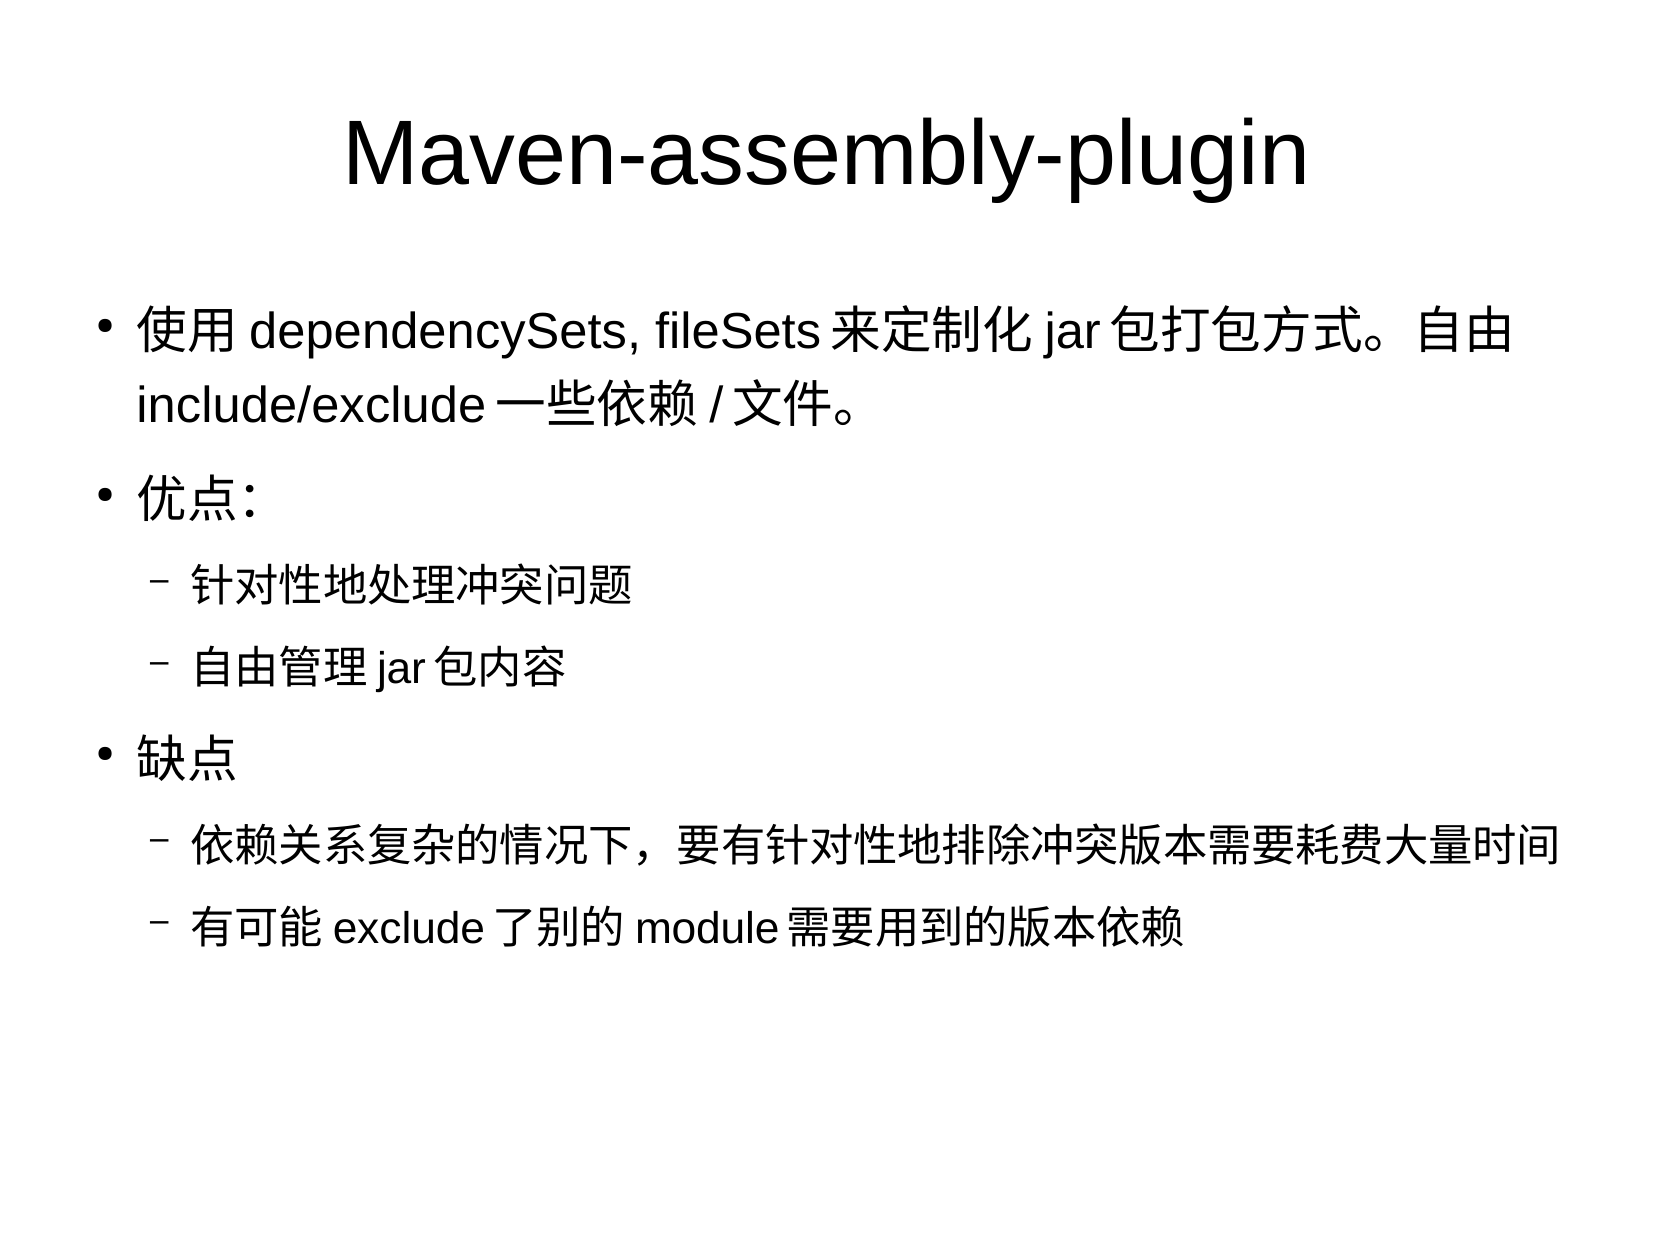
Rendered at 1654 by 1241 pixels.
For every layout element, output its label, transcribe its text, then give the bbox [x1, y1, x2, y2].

title Maven-assembly-plugin [82, 49, 1571, 257]
list 使用dependencySets, fileSets来定制化jar包打包方式。自由include/exclude一些依赖/文件。 优点： 针对性地处理冲突问题 自由管理jar包内容 缺点 依赖关系复杂的情况下，要有针对性地排除冲突版本需要耗费大量时间 有可能exclude了别的module需要用到的版本依赖 [82, 290, 1571, 1010]
